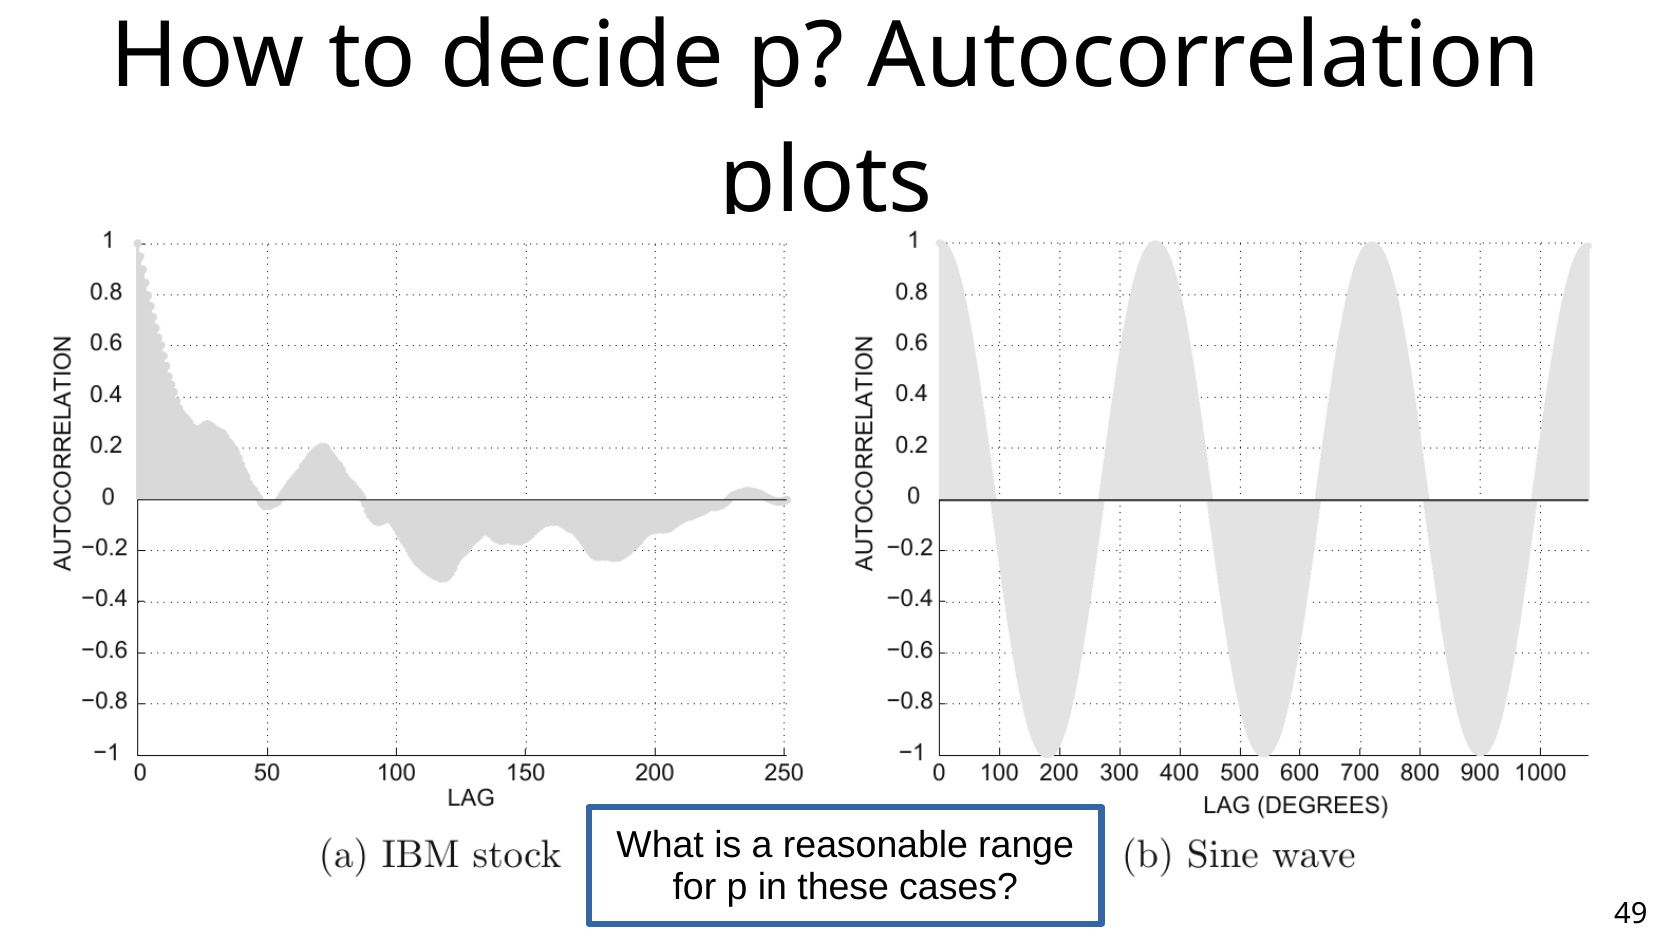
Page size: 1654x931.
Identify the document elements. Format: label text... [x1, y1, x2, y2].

picture [41, 214, 1597, 885]
text_box What is a reasonable range for p in these cases? [588, 806, 1102, 924]
title How to decide p? Autocorrelation plots [4, 1, 1648, 226]
